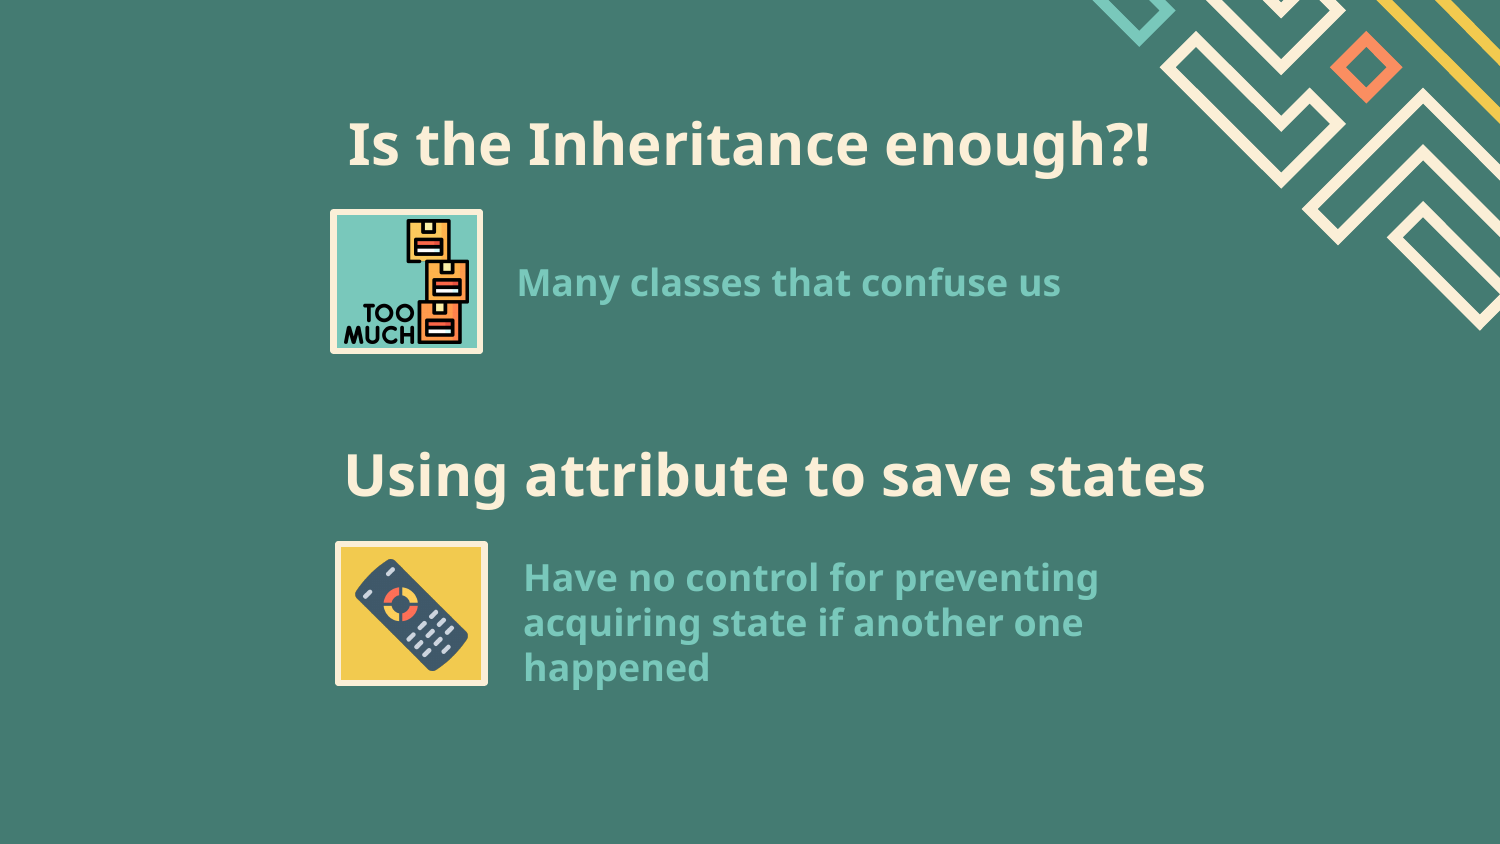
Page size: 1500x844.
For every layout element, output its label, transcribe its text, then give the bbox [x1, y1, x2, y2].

picture [344, 219, 469, 344]
picture [355, 559, 468, 671]
text_box [338, 544, 485, 683]
title Many classes that confuse us [501, 240, 1166, 323]
title Using attribute to save states [328, 429, 1397, 524]
text_box [333, 212, 480, 351]
title Have no control for preventing acquiring state if another one happened [508, 580, 1278, 663]
title Is the Inheritance enough?! [98, 97, 1402, 192]
